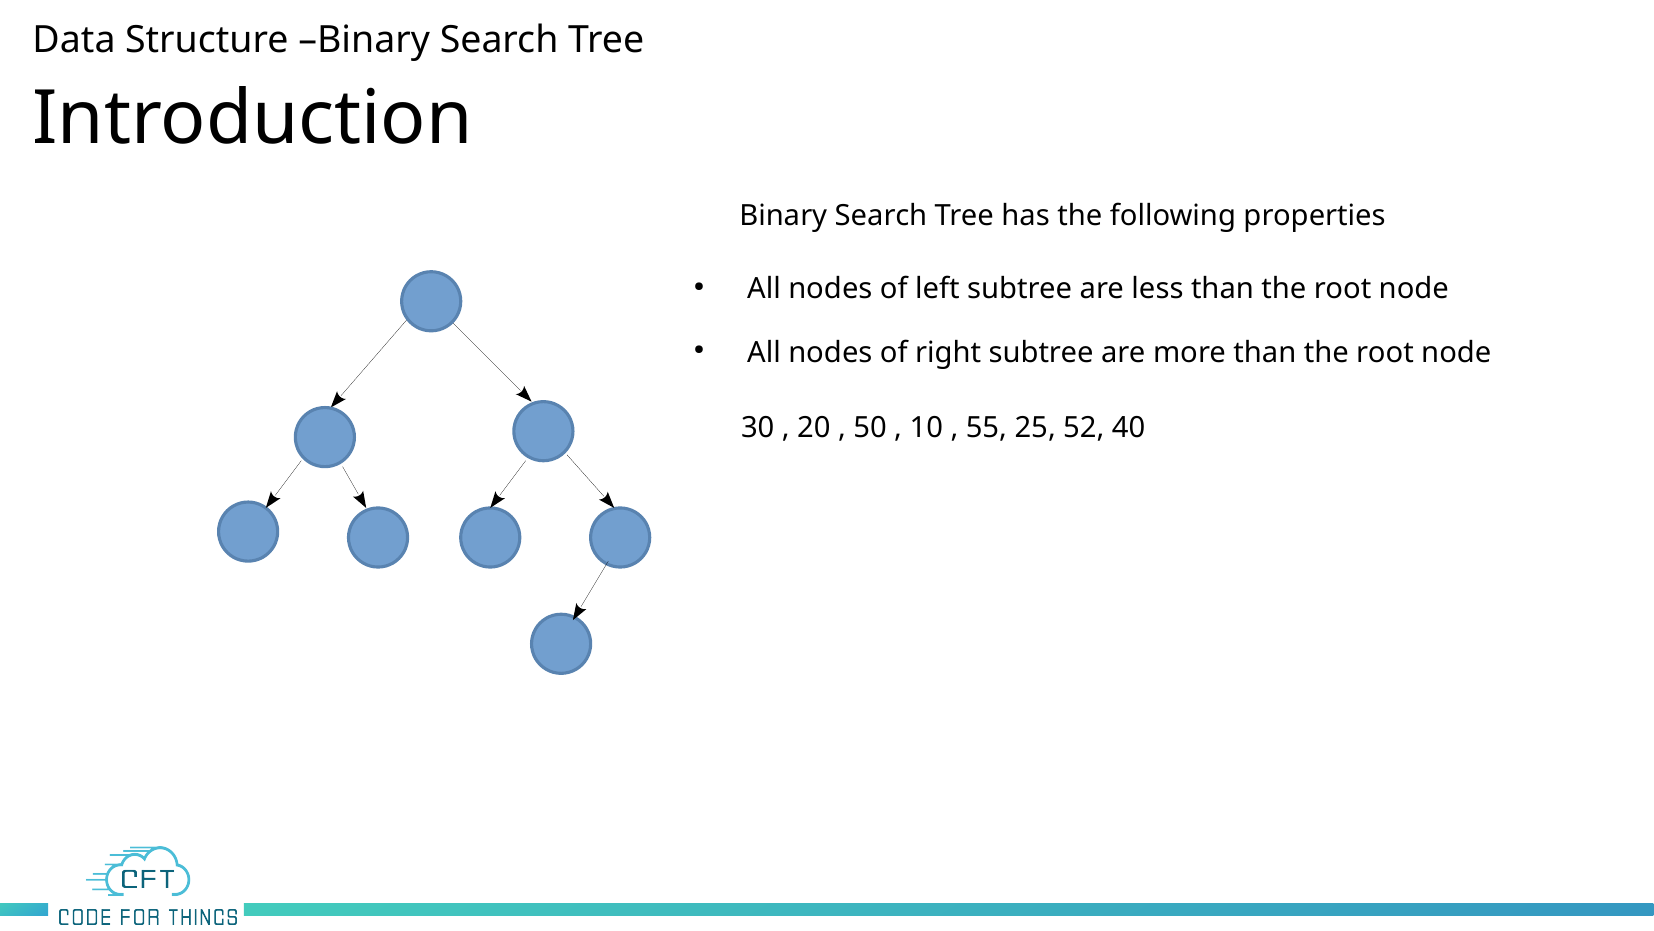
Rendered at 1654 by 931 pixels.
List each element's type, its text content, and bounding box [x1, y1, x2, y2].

picture [59, 846, 237, 925]
text_box [295, 407, 355, 467]
text_box [401, 271, 461, 331]
text_box Binary Search Tree has the following properties [653, 177, 1642, 237]
text_box [218, 502, 278, 562]
text_box 30 , 20 , 50 , 10 , 55, 25, 52, 40 [726, 390, 1252, 449]
text_box [531, 614, 591, 674]
text_box [513, 401, 573, 461]
text_box [460, 507, 520, 568]
text_box All nodes of left subtree are less than the root node All nodes of right subtree are more than the root node [661, 259, 1650, 368]
text_box [348, 507, 408, 568]
text_box [590, 507, 650, 568]
title Data Structure –Binary Search Tree Introduction [32, 12, 1184, 166]
